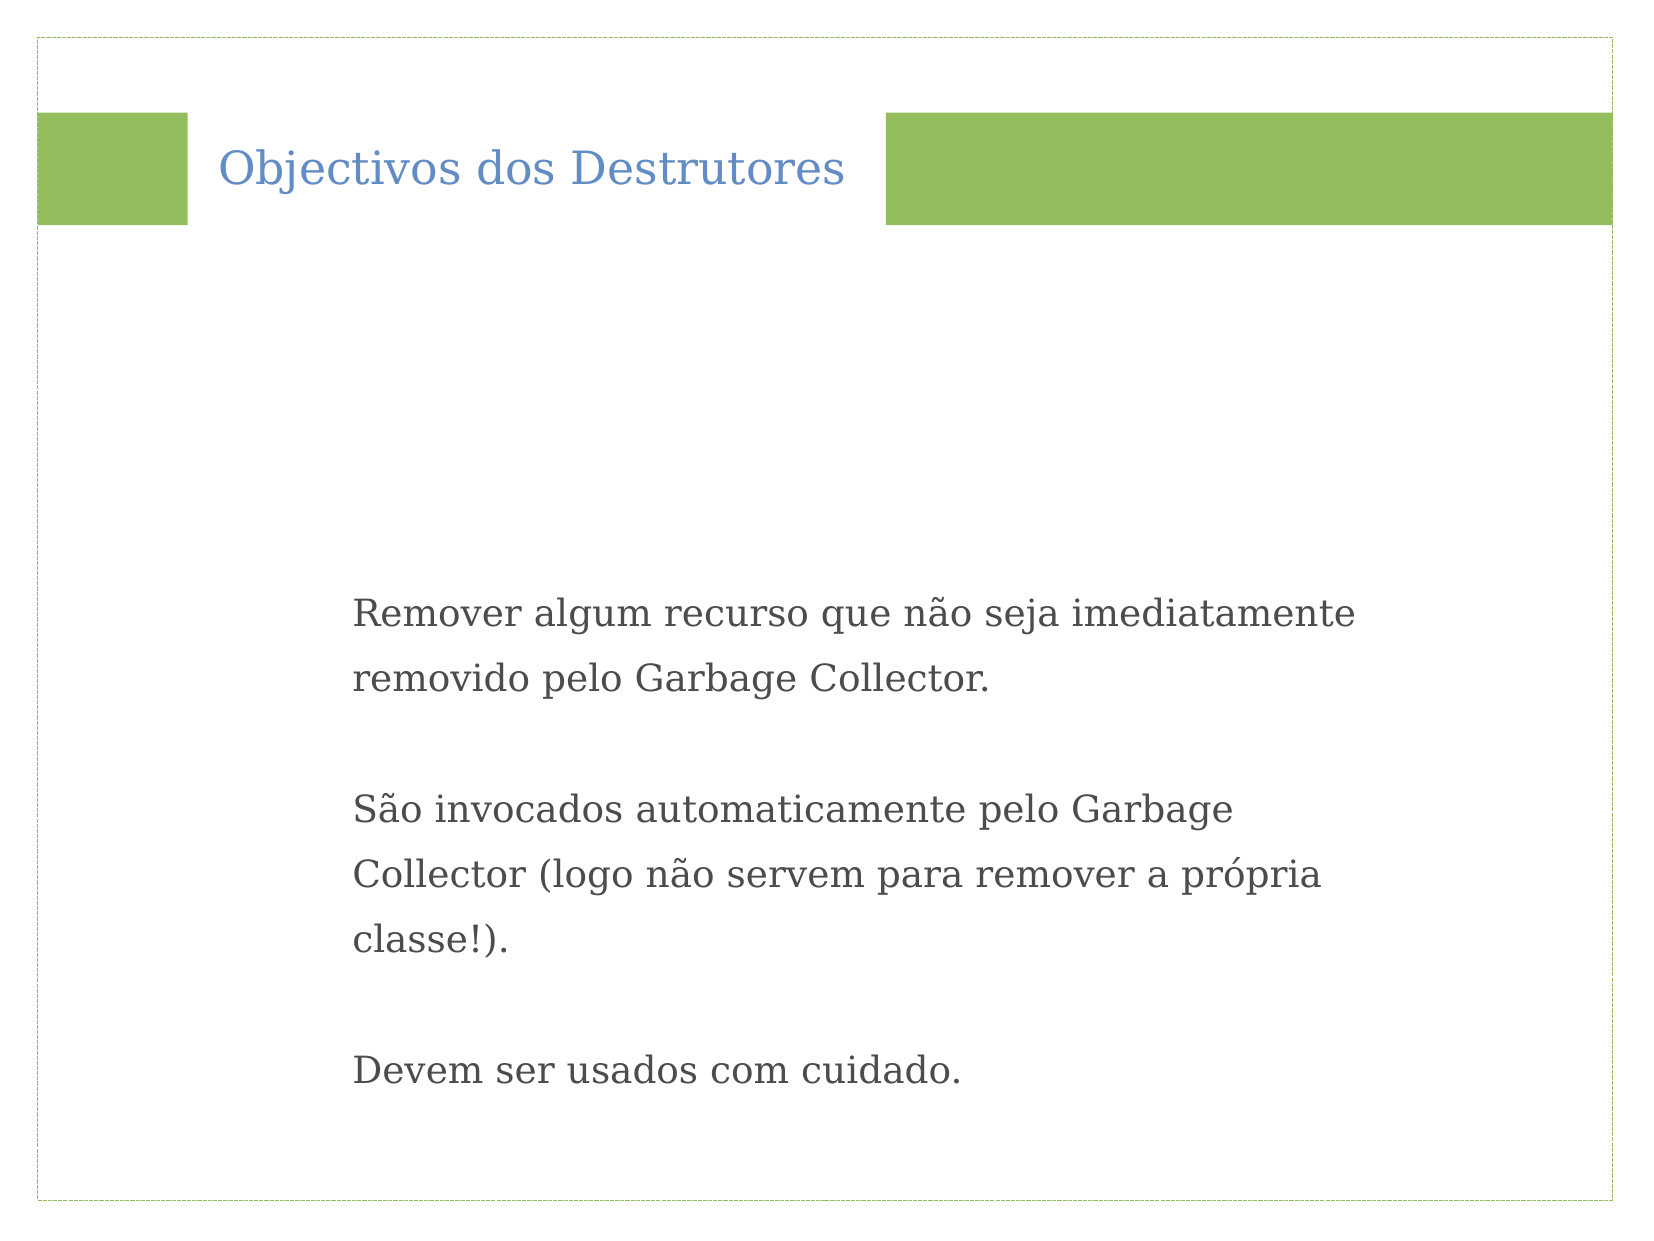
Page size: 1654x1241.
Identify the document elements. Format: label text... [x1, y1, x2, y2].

text_box Objectivos dos Destrutores [203, 134, 863, 203]
text_box [37, 112, 188, 226]
text_box [885, 112, 1613, 226]
text_box Remover algum recurso que não seja imediatamente removido pelo Garbage Collector. São invocados automaticamente pelo Garbage Collector (logo não servem para remover a própria classe!). Devem ser usados com cuidado. [337, 562, 1426, 1088]
